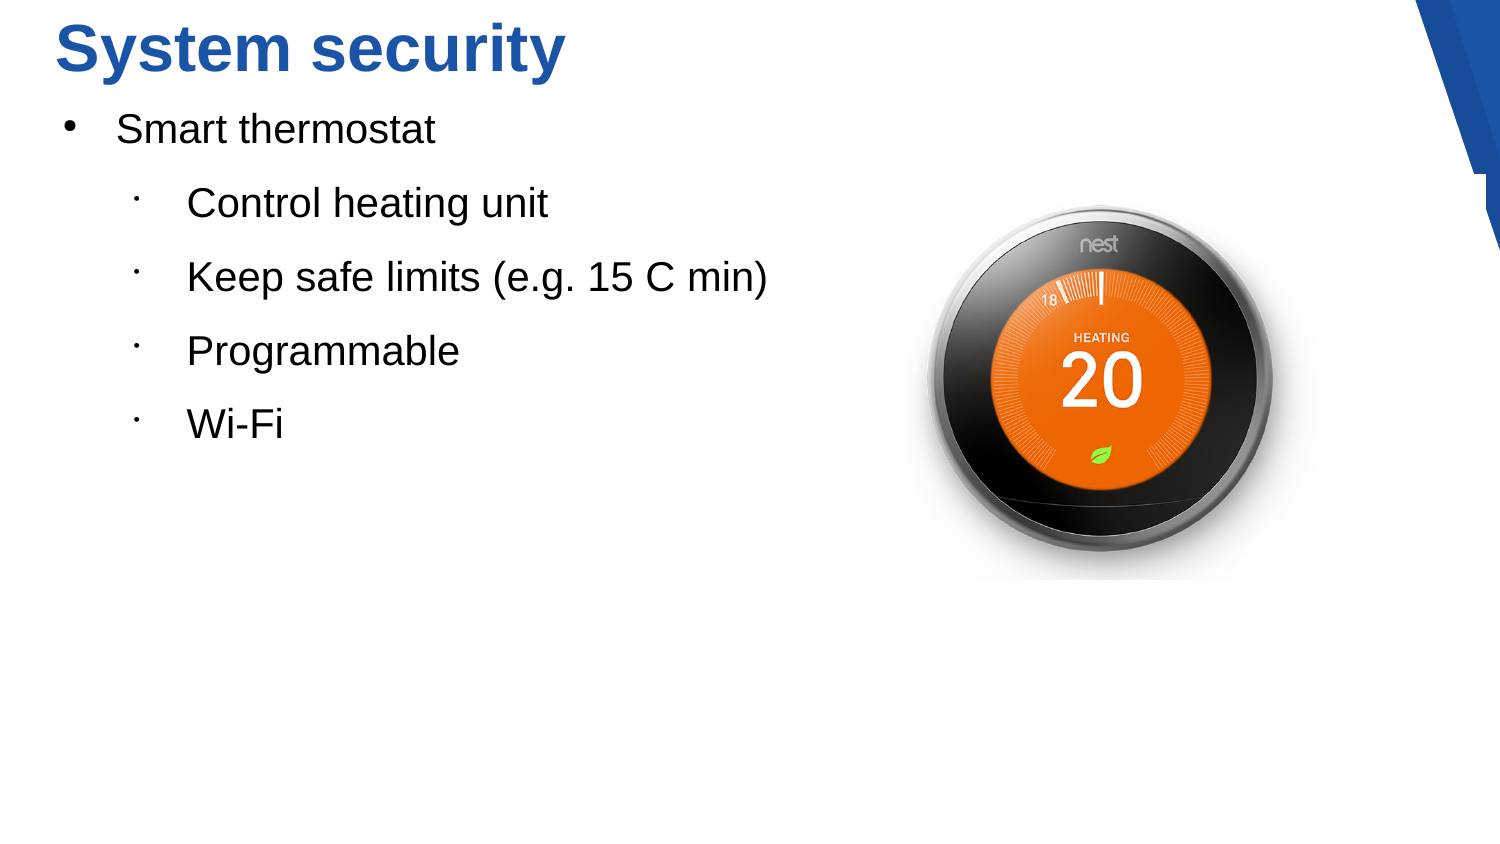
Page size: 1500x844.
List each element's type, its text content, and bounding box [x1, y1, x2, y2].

list Smart thermostat Control heating unit Keep safe limits (e.g. 15 C min) Programmable Wi-Fi [30, 87, 1486, 526]
title System security [40, 32, 1366, 87]
picture [714, 526, 1486, 580]
